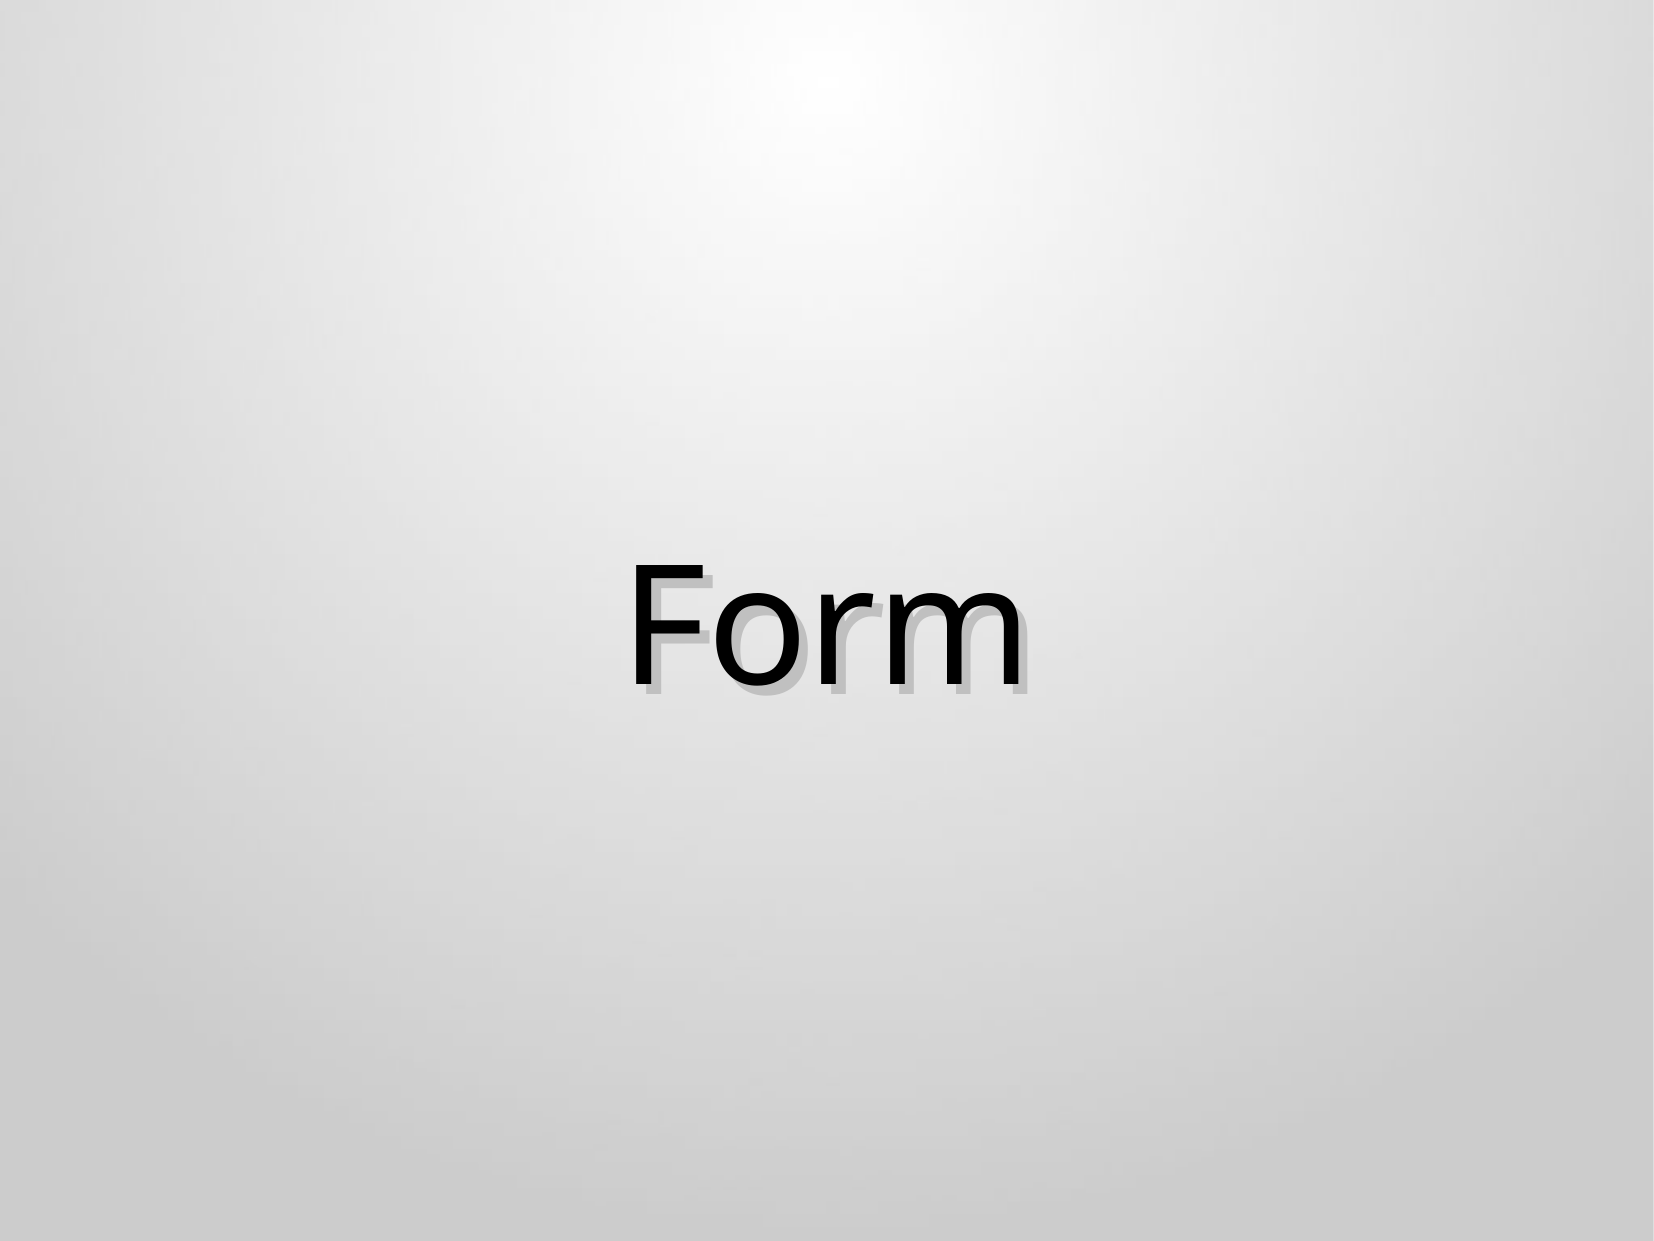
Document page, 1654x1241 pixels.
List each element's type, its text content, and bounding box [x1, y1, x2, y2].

title Form [82, 516, 1571, 724]
picture [0, 0, 1654, 1241]
